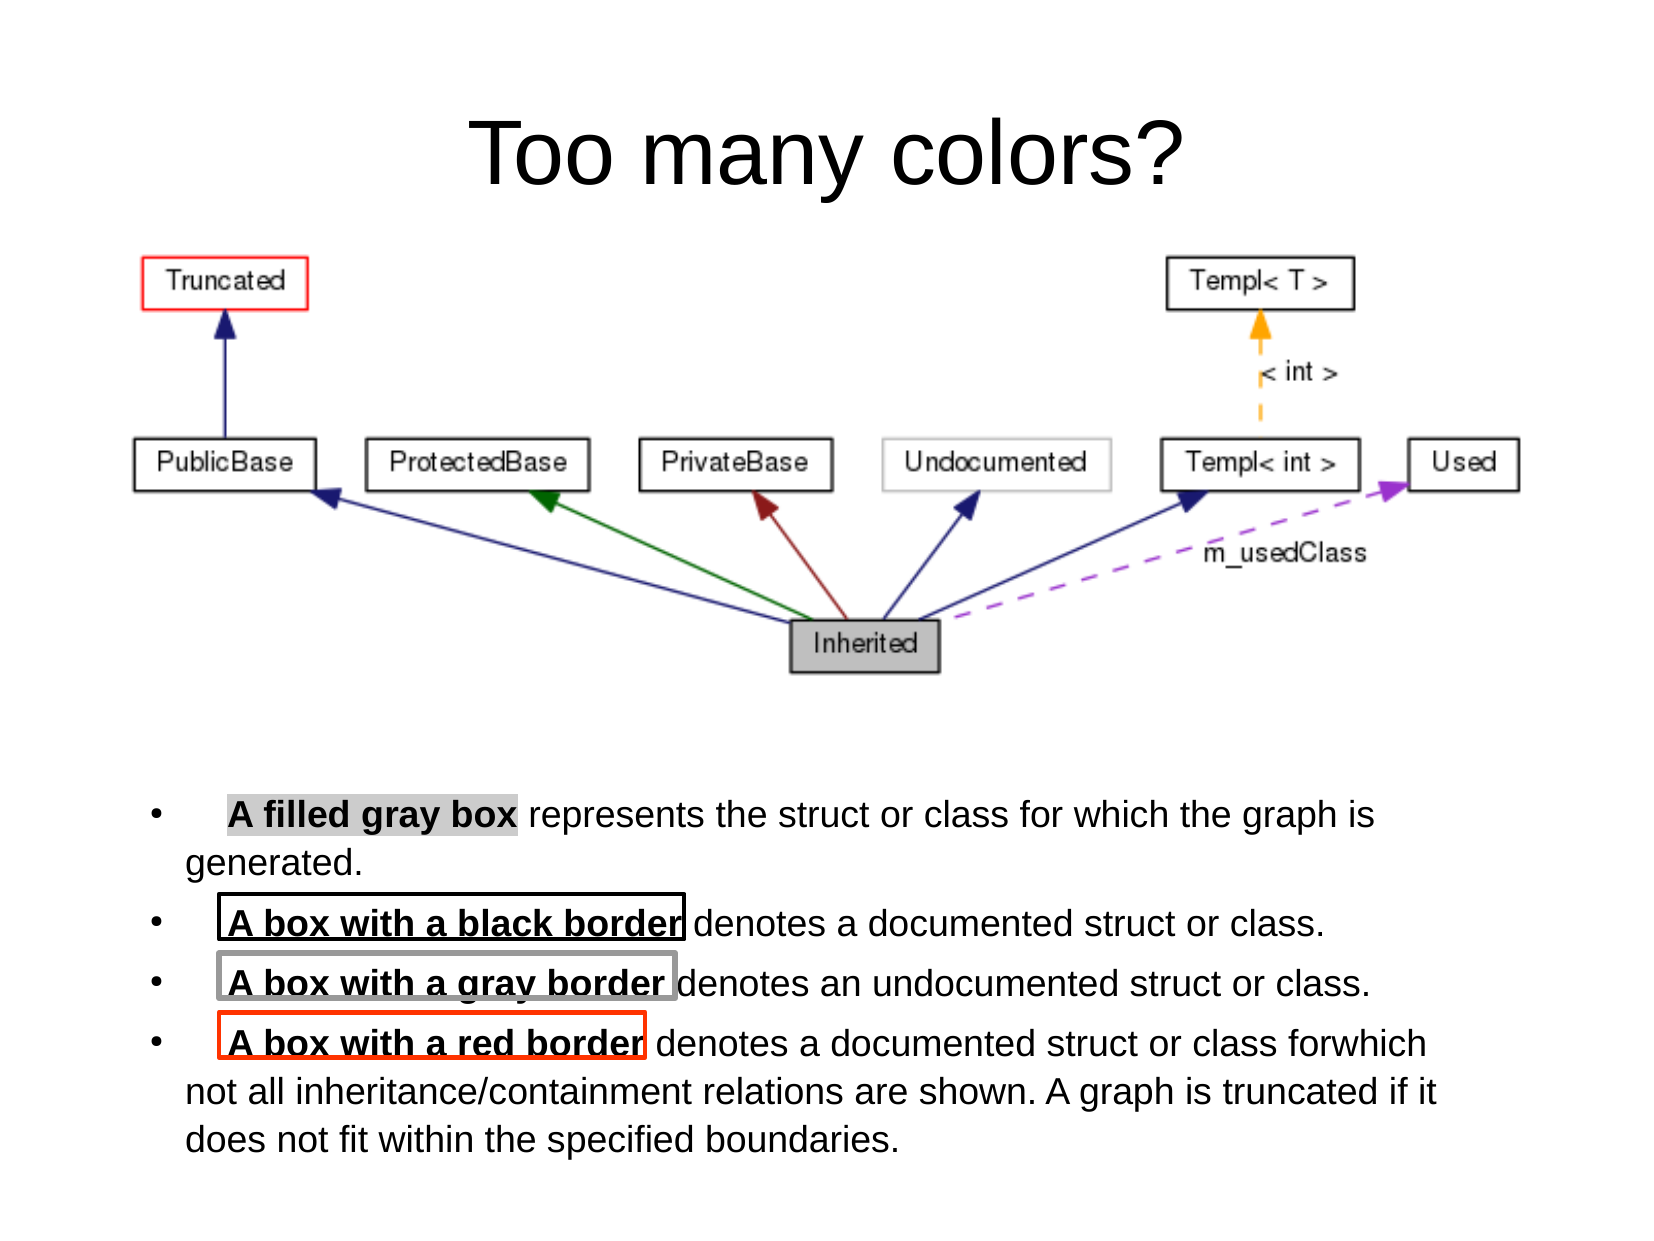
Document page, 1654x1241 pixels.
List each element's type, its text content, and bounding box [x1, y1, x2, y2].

text_box A filled gray box represents the struct or class for which the graph is generated. A box with a black border denotes a documented struct or class. A box with a gray border denotes an undocumented struct or class. A box with a red border denotes a documented struct or class forwhich not all inheritance/containment relations are shown. A graph is truncated if it does not fit within the specified boundaries. [135, 780, 1486, 1162]
picture [124, 247, 1531, 684]
title Too many colors? [82, 49, 1571, 257]
